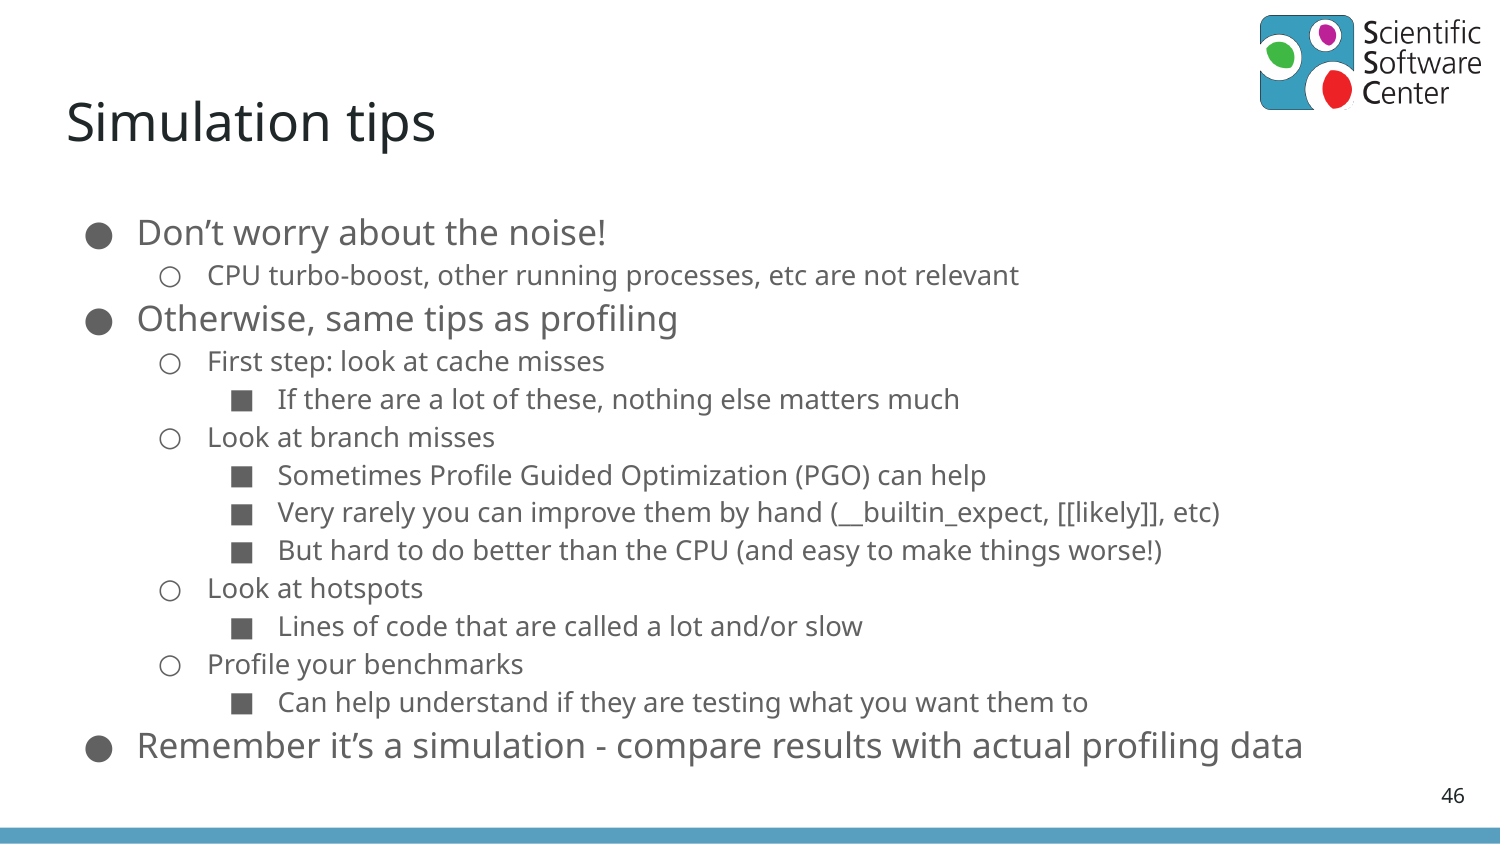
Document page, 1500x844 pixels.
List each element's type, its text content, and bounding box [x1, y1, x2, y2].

picture [1260, 15, 1481, 110]
list Don’t worry about the noise! CPU turbo-boost, other running processes, etc are not relevant Otherwise, same tips as profiling First step: look at cache misses If there are a lot of these, nothing else matters much Look at branch misses Sometimes Profile Guided Optimization (PGO) can help Very rarely you can improve them by hand (__builtin_expect, [[likely]], etc) But hard to do better than the CPU (and easy to make things worse!) Look at hotspots Lines of code that are called a lot and/or slow Profile your benchmarks Can help understand if they are testing what you want them to Remember it’s a simulation - compare results with actual profiling data [51, 189, 1449, 784]
title Simulation tips [51, 72, 1449, 167]
slide_number <number> [1389, 764, 1480, 830]
